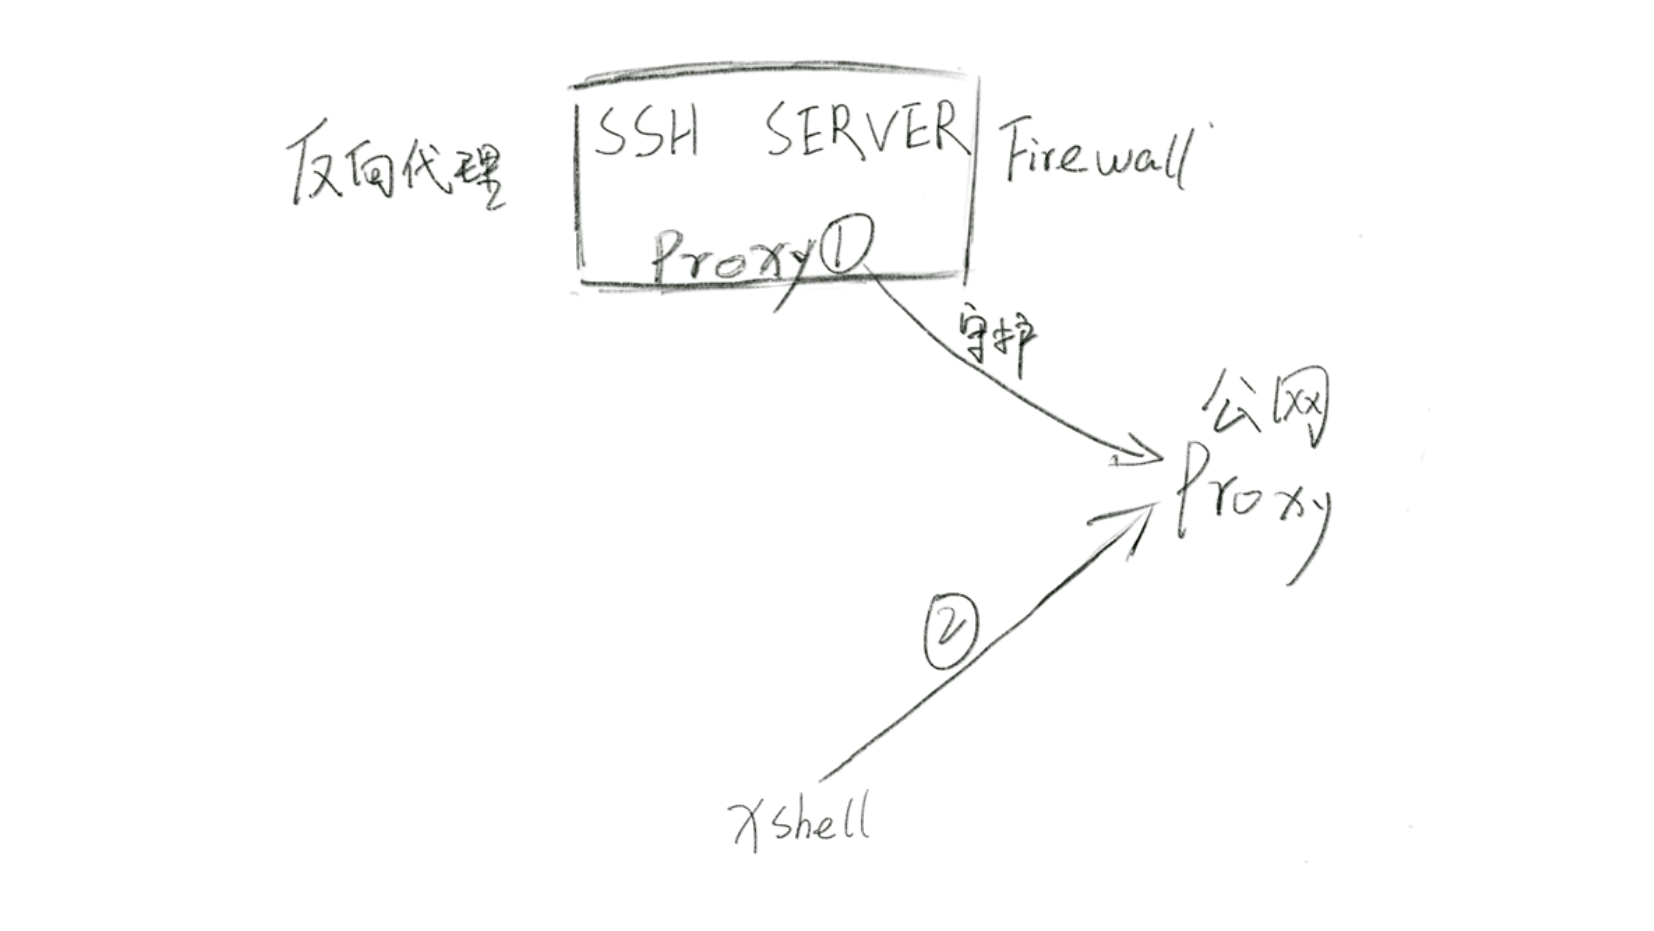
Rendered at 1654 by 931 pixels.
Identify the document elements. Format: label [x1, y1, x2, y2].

picture [208, 1, 1450, 931]
